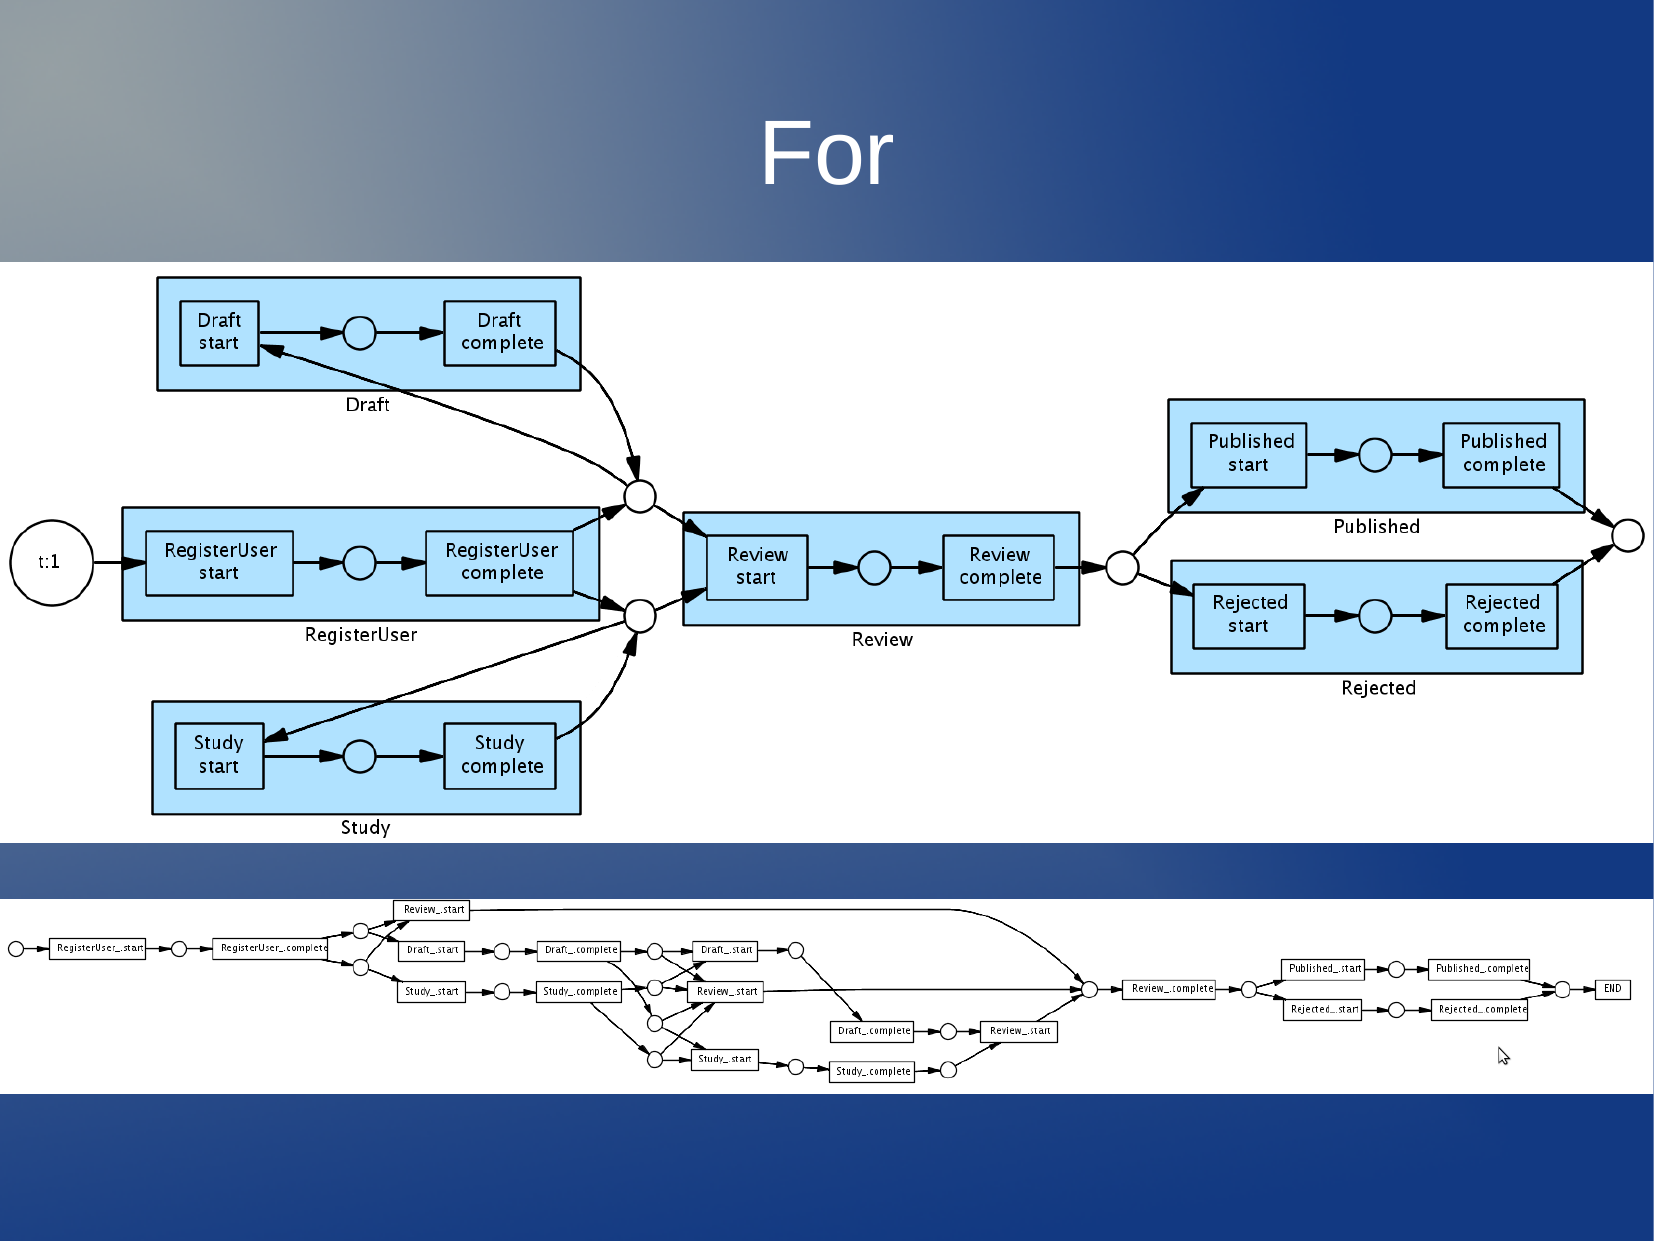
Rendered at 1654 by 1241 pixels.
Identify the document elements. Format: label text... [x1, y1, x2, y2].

picture [0, 0, 1654, 1241]
title For [82, 49, 1571, 257]
